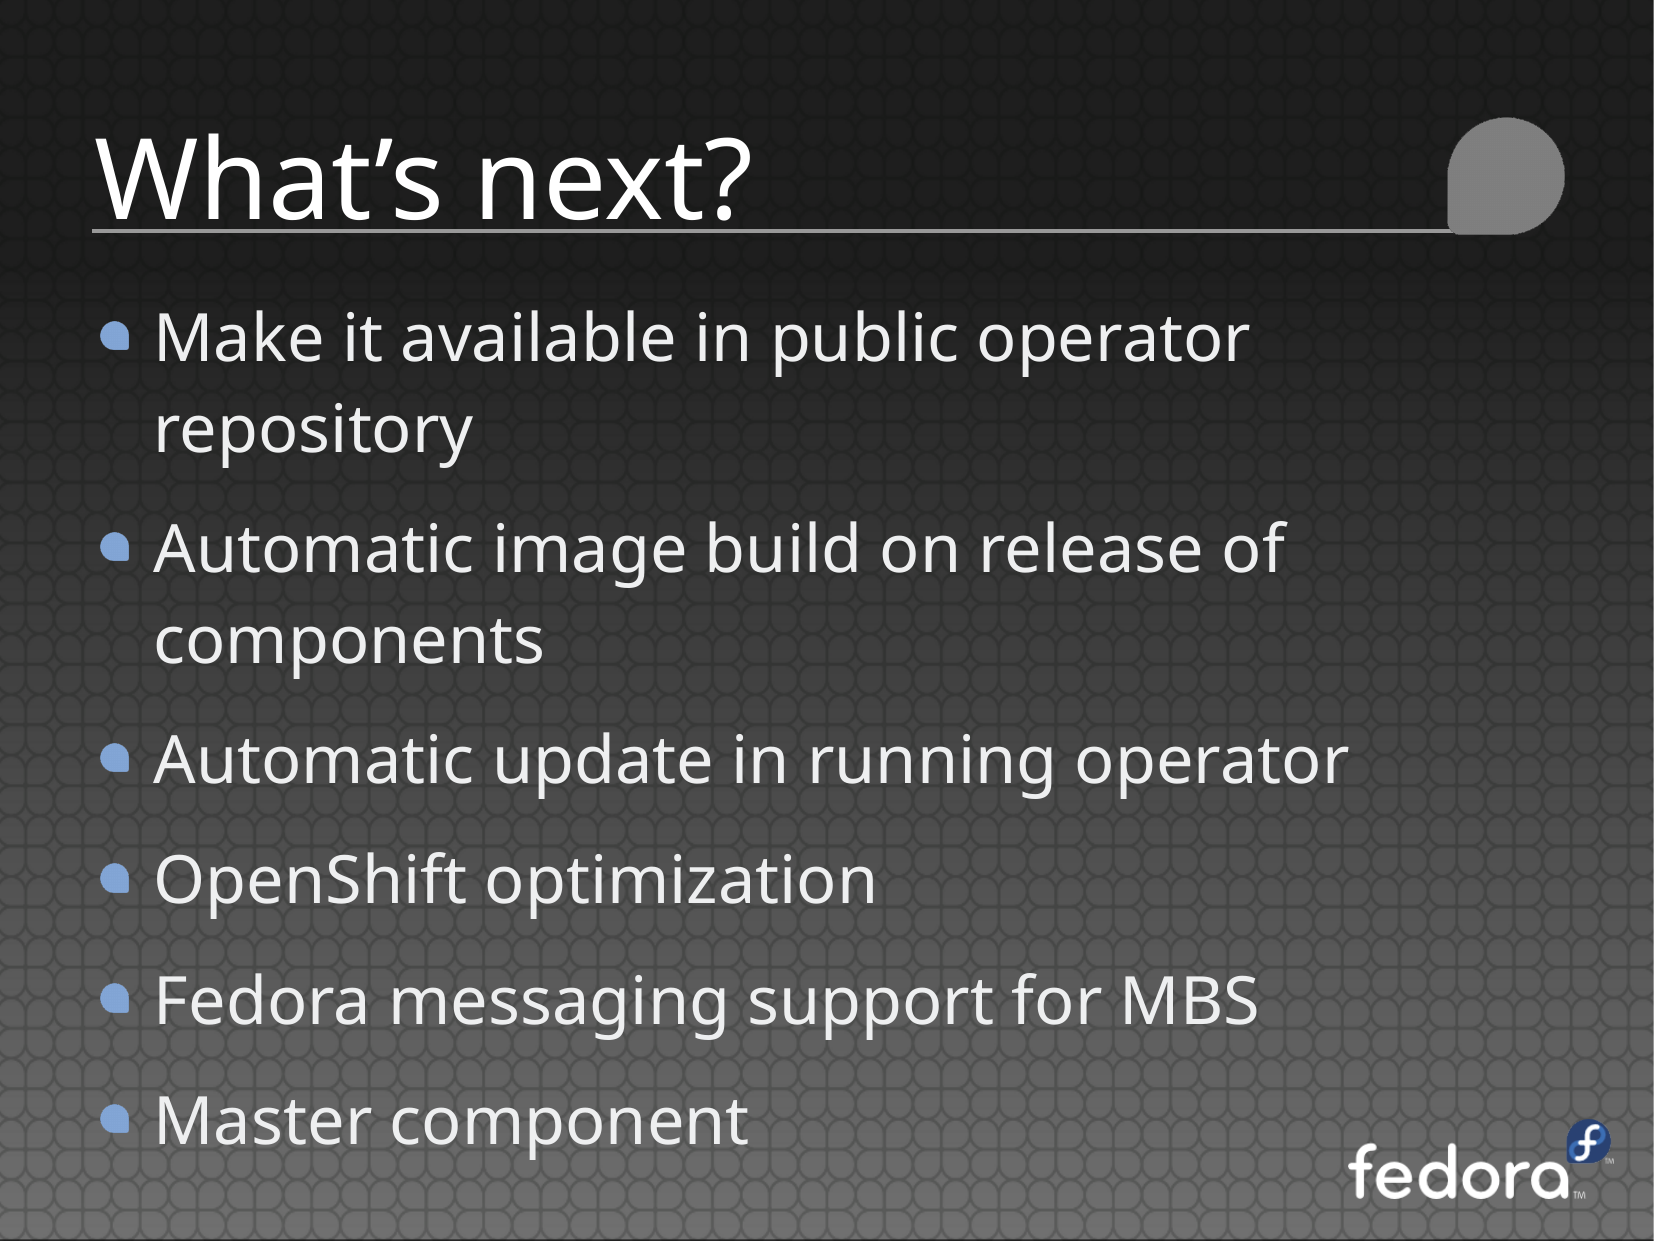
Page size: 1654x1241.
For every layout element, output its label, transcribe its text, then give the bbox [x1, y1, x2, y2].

picture [0, 0, 1654, 1241]
list Make it available in public operator repository Automatic image build on release of components Automatic update in running operator OpenShift optimization Fedora messaging support for MBS Master component [82, 290, 1571, 1094]
title What’s next? [94, 100, 1426, 251]
